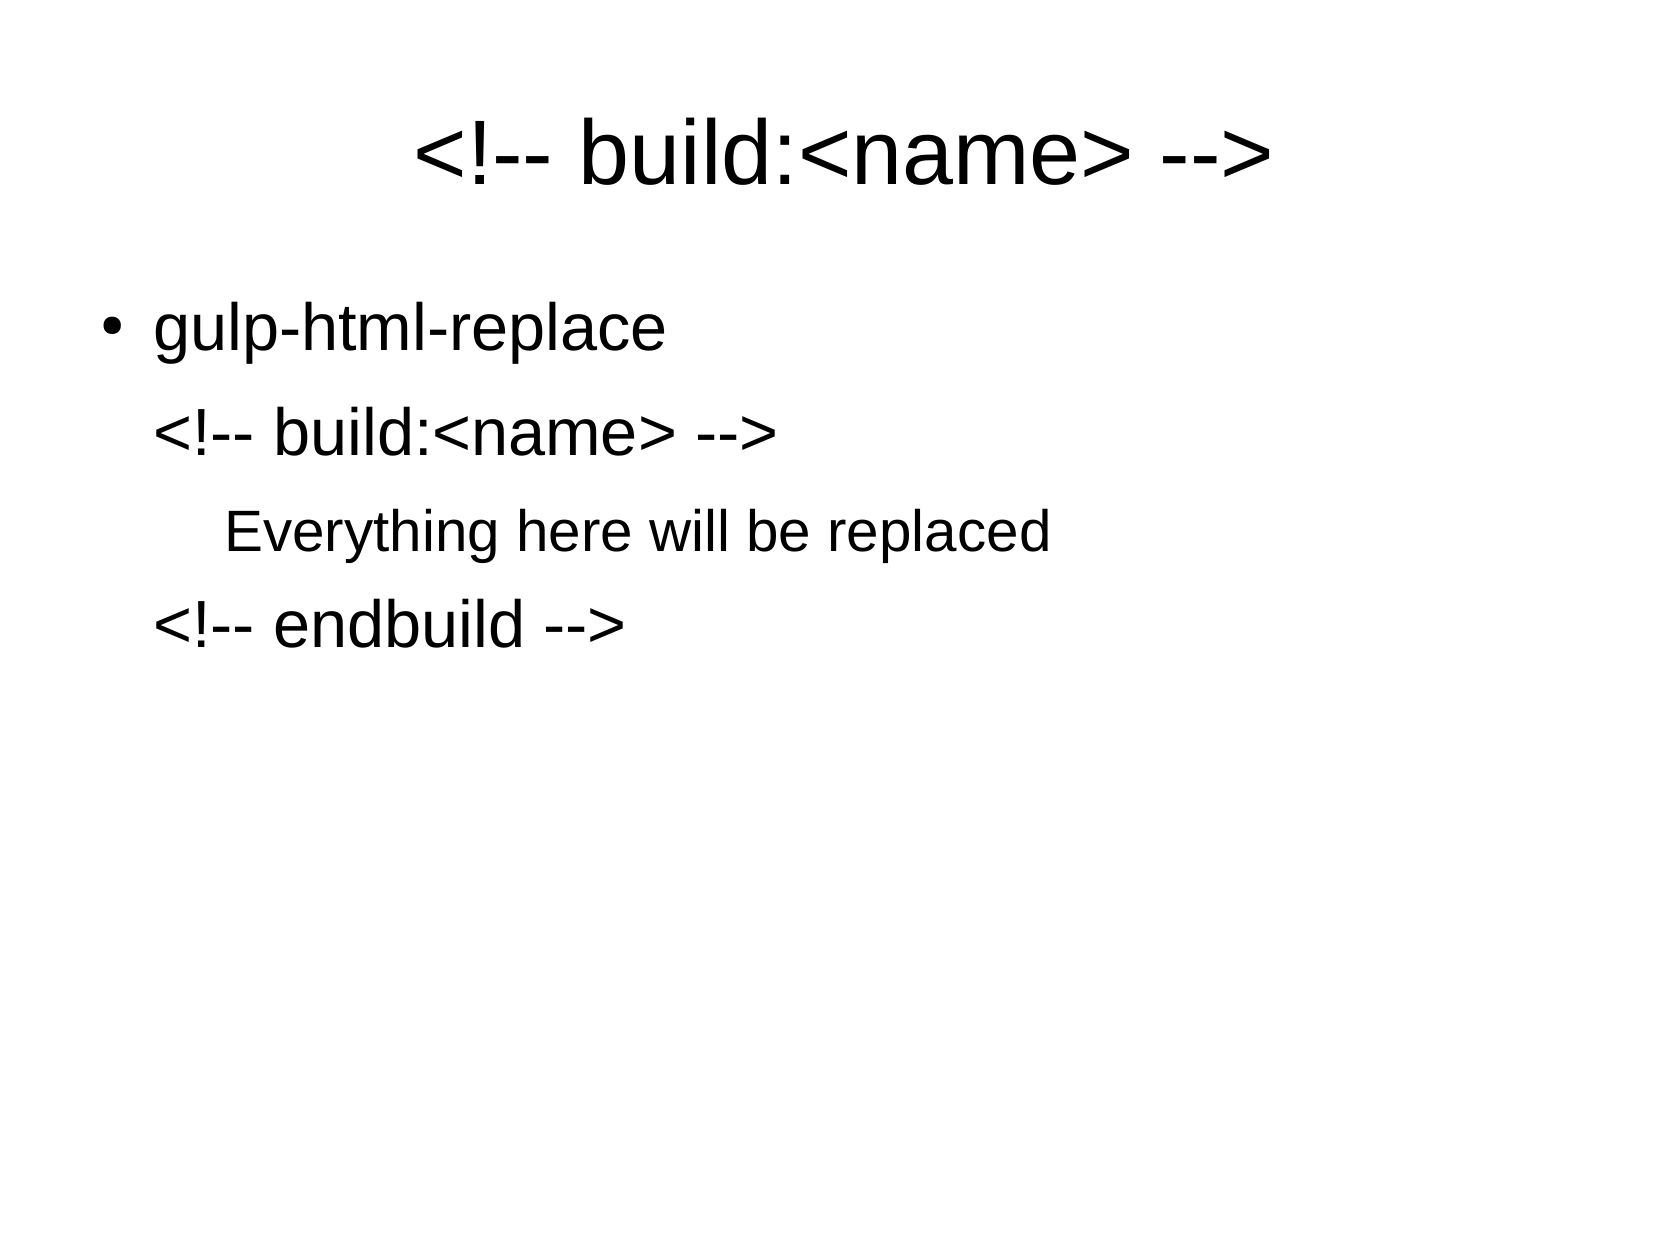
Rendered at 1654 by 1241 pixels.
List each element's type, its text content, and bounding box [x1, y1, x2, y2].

title <!-- build:<name> --> [82, 49, 1571, 257]
list gulp-html-replace <!-- build:<name> --> Everything here will be replaced <!-- endbuild --> [82, 290, 1571, 1010]
